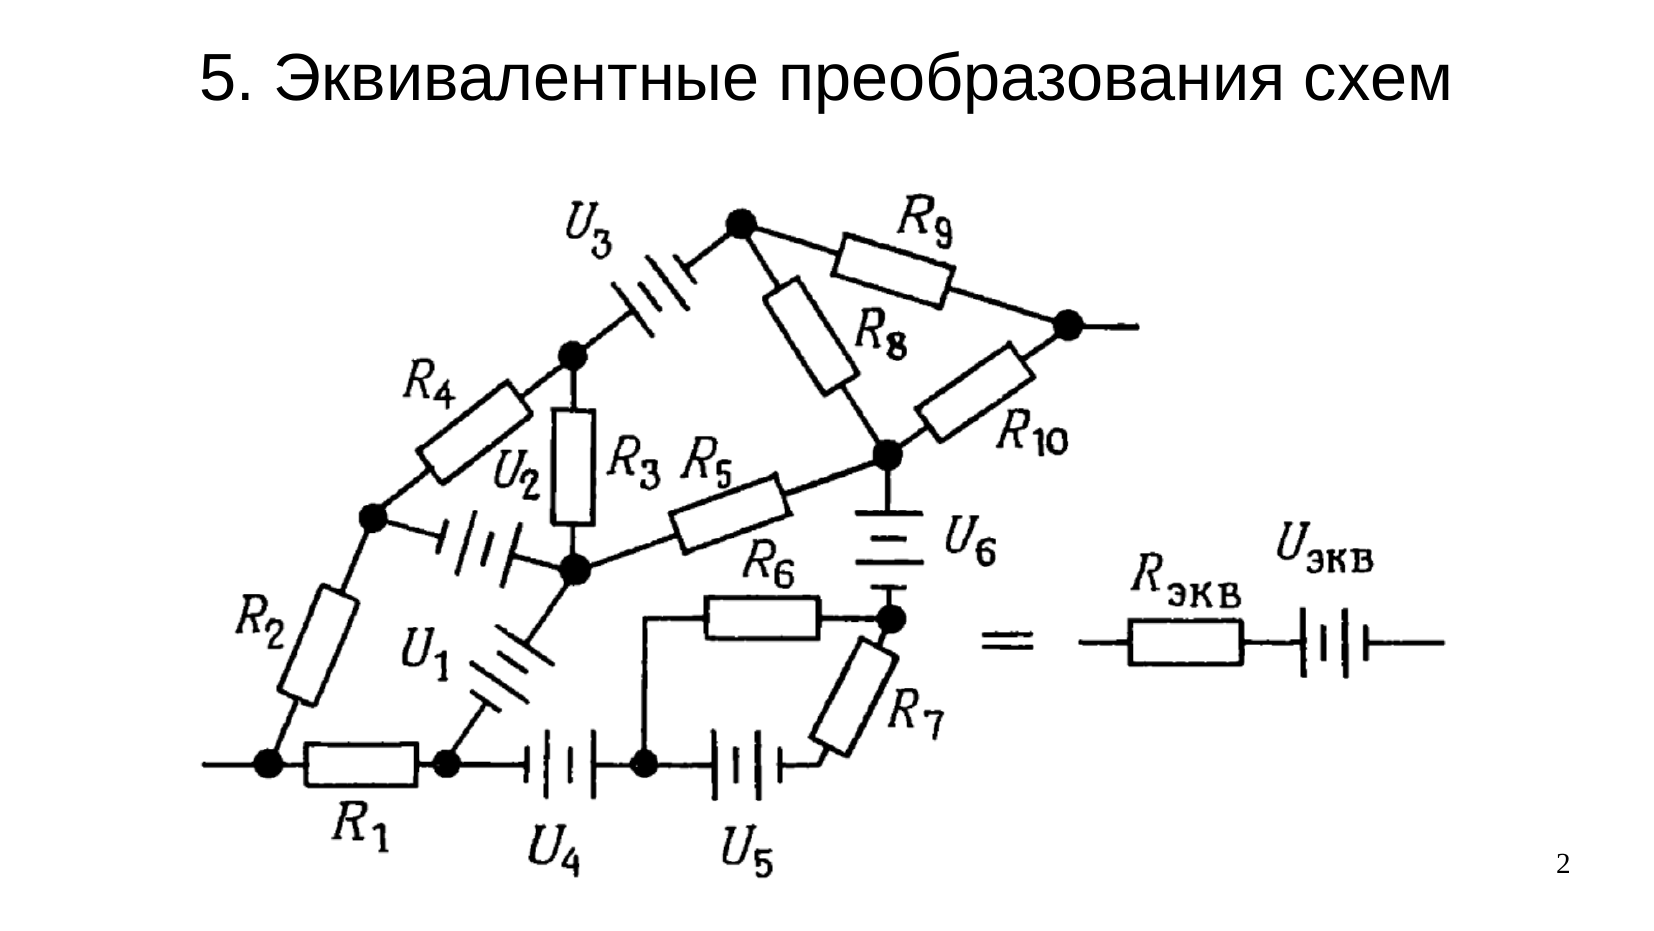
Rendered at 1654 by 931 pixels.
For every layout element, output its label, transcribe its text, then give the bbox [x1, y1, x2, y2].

picture [159, 155, 1488, 889]
title 5. Эквивалентные преобразования схем [82, 37, 1571, 119]
